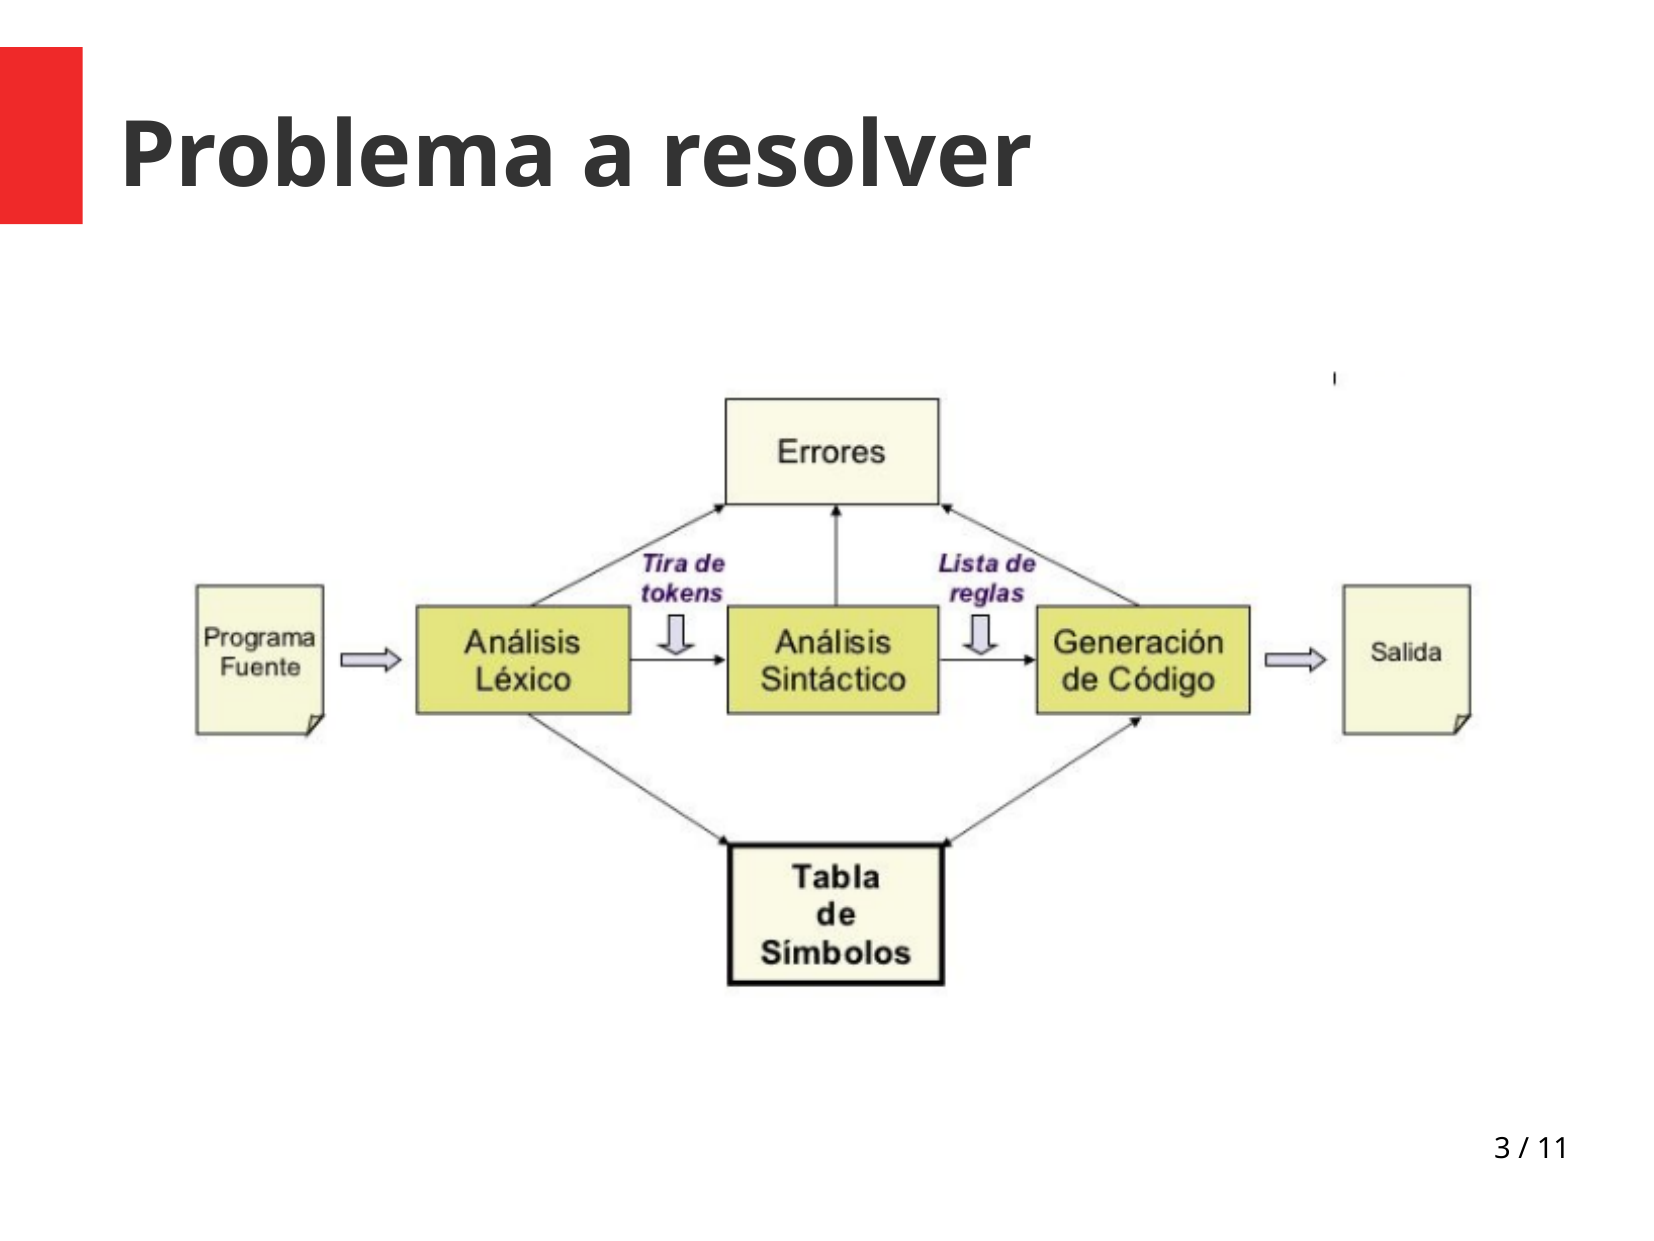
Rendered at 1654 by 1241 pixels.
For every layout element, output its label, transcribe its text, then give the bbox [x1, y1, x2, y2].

picture [153, 354, 1500, 1074]
title Problema a resolver [118, 49, 1571, 257]
